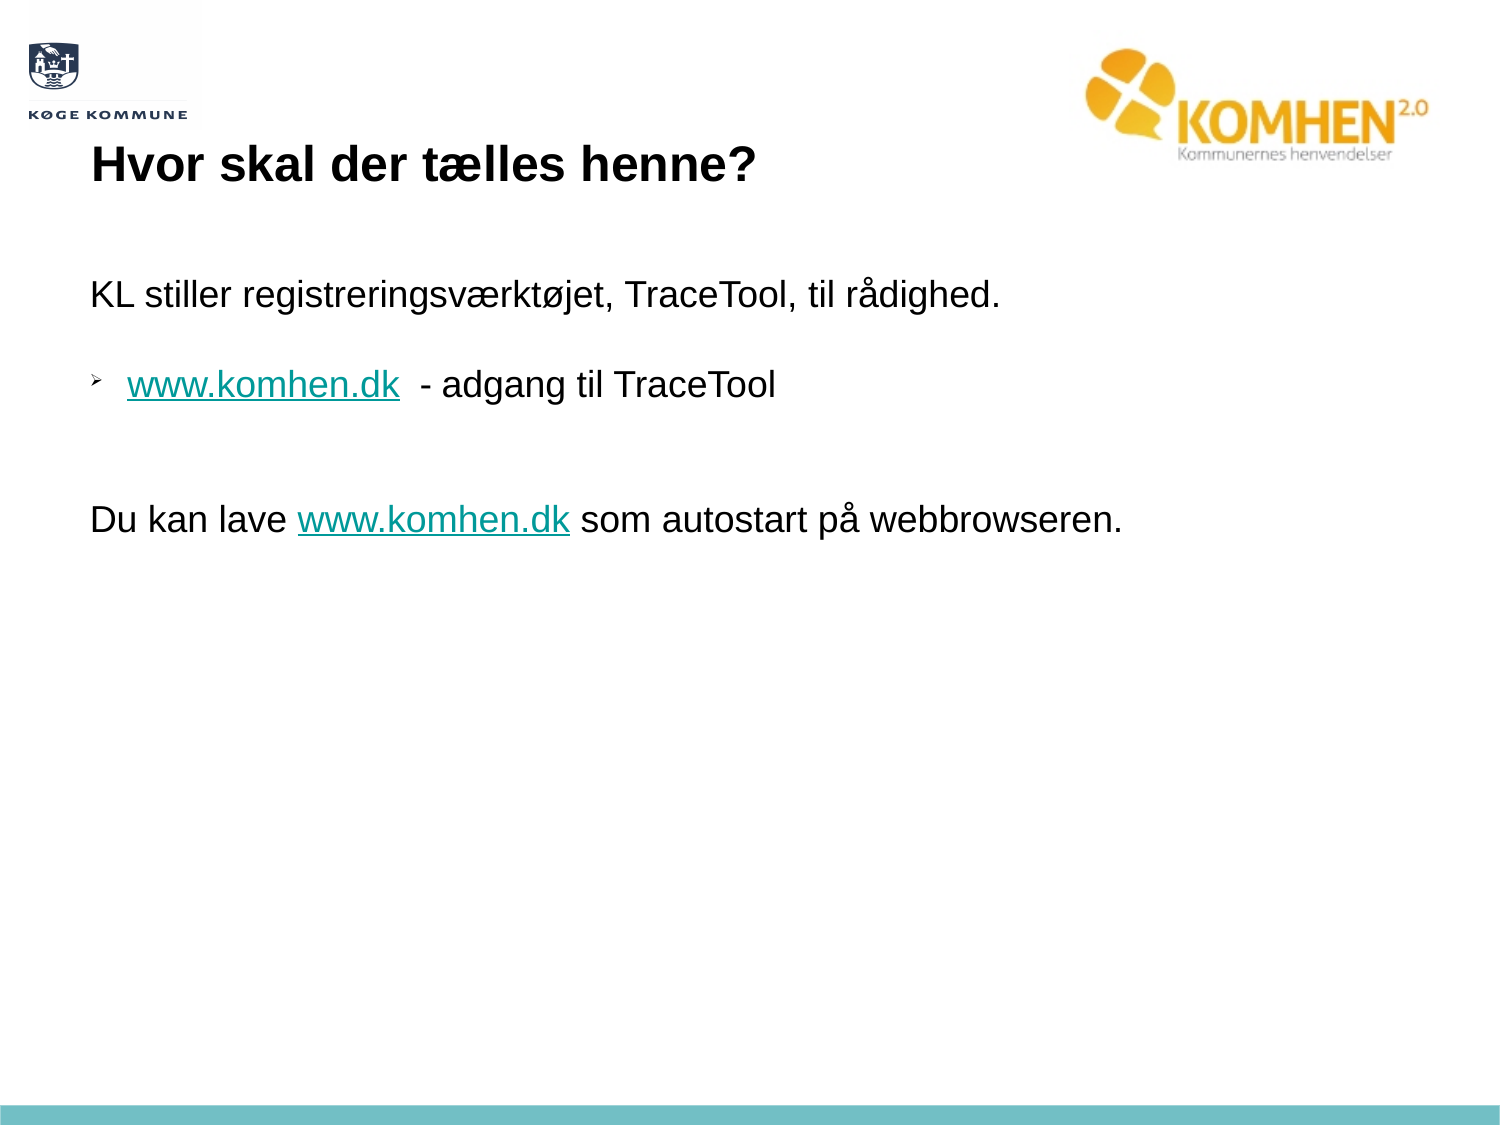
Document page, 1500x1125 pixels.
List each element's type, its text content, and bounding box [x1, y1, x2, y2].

picture [29, 0, 202, 130]
text_box [0, 1105, 1500, 1125]
text_box KL stiller registreringsværktøjet, TraceTool, til rådighed. www.komhen.dk - adgang til TraceTool Du kan lave www.komhen.dk som autostart på webbrowseren. [75, 262, 1425, 630]
picture [1069, 30, 1440, 186]
text_box Hvor skal der tælles henne? [76, 78, 1427, 245]
